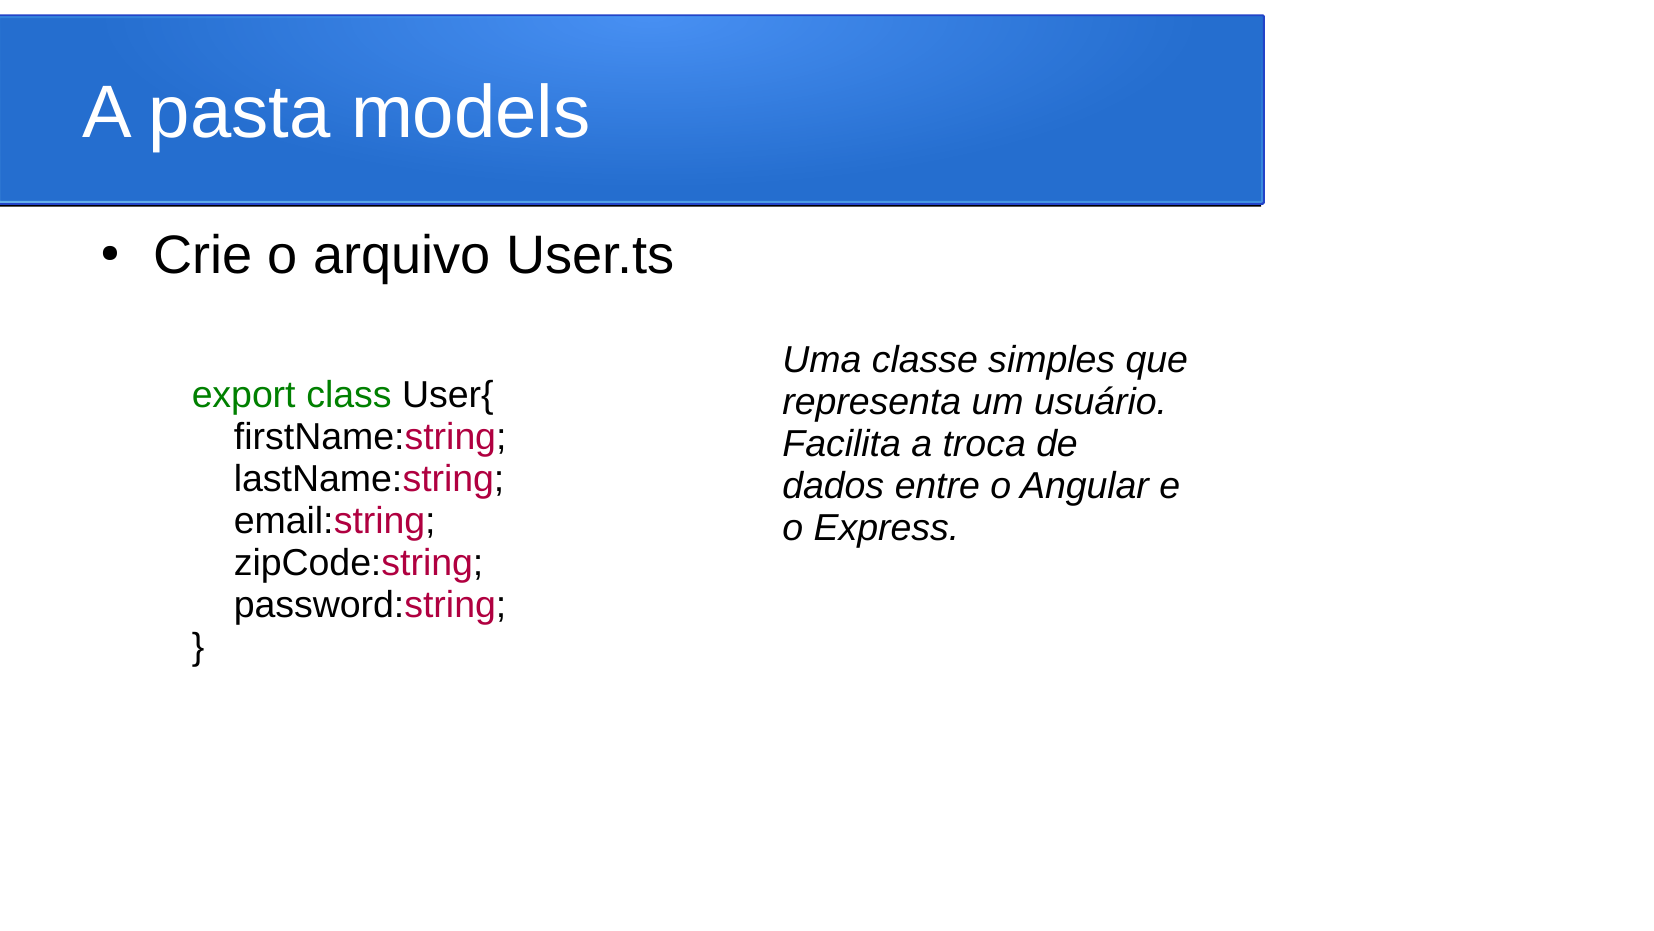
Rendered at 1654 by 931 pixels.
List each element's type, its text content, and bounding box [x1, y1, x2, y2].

list Crie o arquivo User.ts [82, 224, 1571, 764]
title A pasta models [82, 35, 1235, 189]
text_box export class User{ firstName:string; lastName:string; email:string; zipCode:string; password:string; } [177, 366, 945, 675]
text_box Uma classe simples que representa um usuário. Facilita a troca de dados entre o Angular e o Express. [767, 330, 1205, 556]
